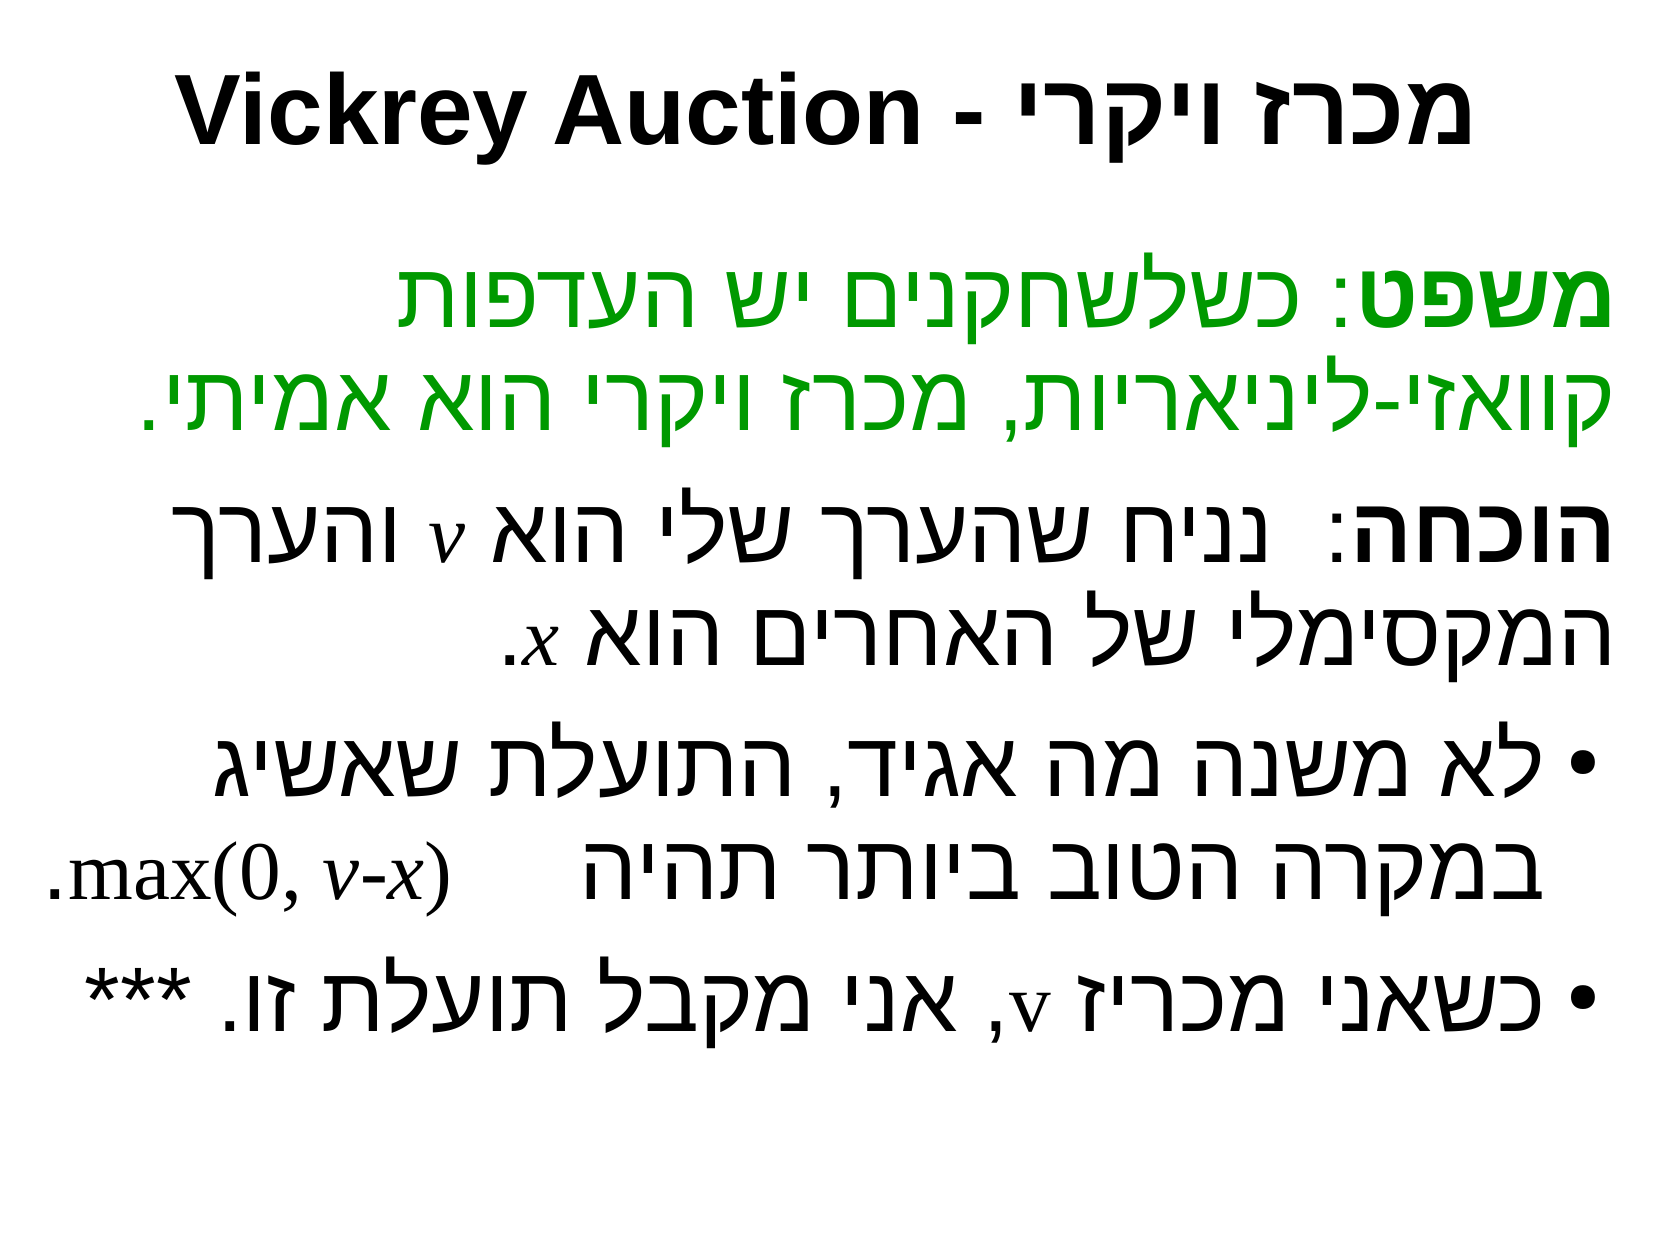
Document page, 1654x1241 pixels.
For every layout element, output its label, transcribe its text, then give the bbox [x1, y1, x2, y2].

list משפט: כשלשחקנים יש העדפות קוואזי-ליניאריות, מכרז ויקרי הוא אמיתי. הוכחה: נניח שהערך שלי הוא v והערך המקסימלי של האחרים הוא x. לא משנה מה אגיד, התועלת שאשיג במקרה הטוב ביותר תהיה max(0, v-x). כשאני מכריז v, אני מקבל תועלת זו. *** [27, 244, 1618, 1216]
chart [693, 627, 812, 687]
title מכרז ויקרי - Vickrey Auction [0, 0, 1654, 229]
